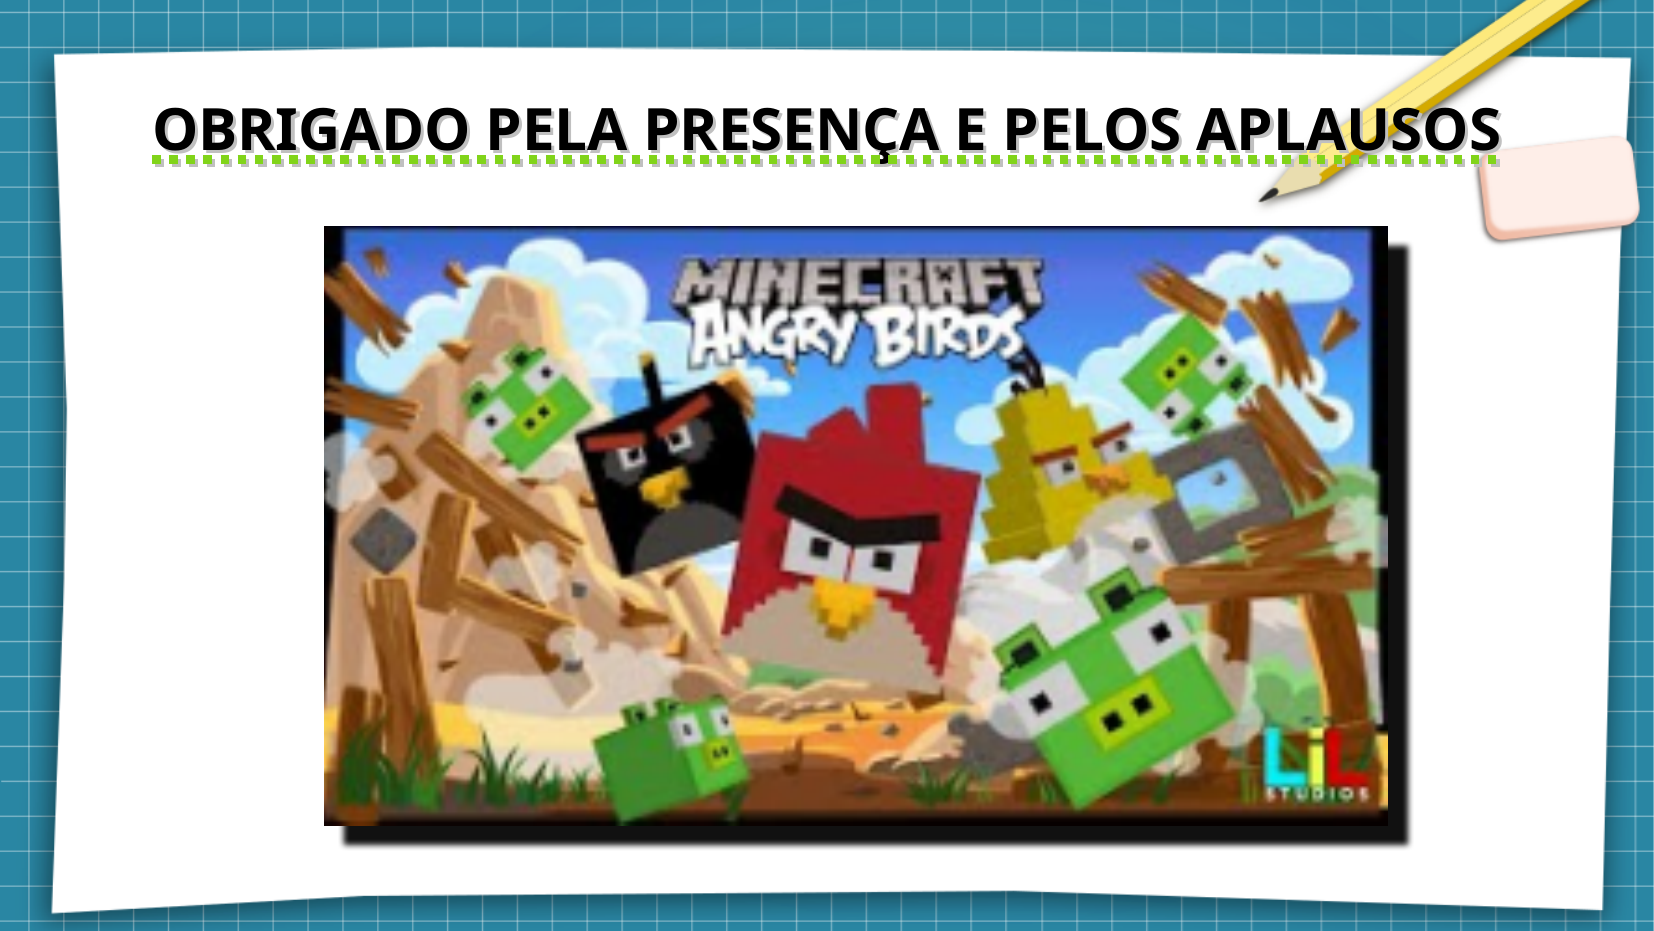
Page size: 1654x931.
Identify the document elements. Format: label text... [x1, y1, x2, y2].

picture [0, 0, 1654, 931]
title OBRIGADO PELA PRESENÇA E PELOS APLAUSOS [82, 50, 1571, 206]
